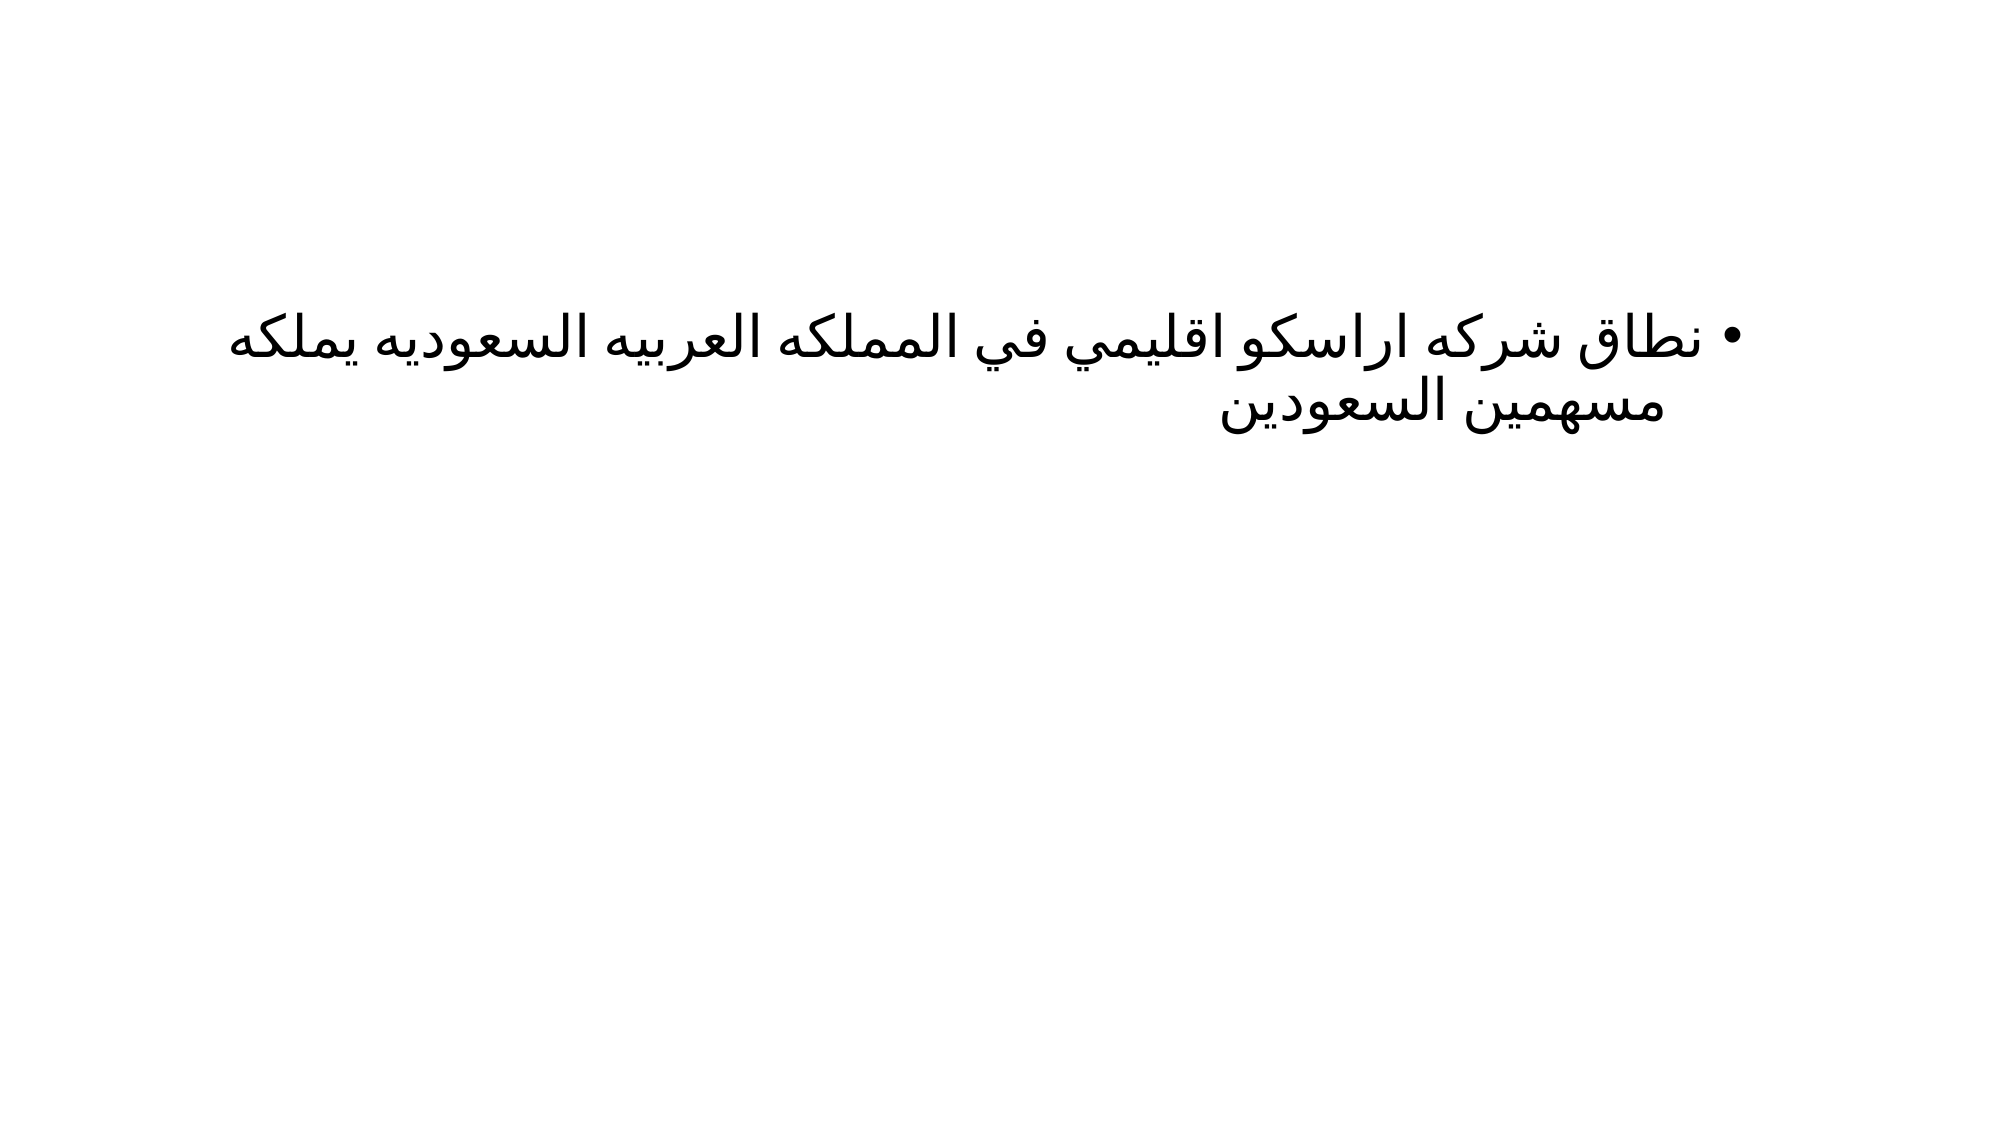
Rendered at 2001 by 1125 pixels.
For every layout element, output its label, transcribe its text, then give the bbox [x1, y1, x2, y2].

list نطاق شركه اراسكو اقليمي في المملكه العربيه السعوديه يملكه مسهمين السعودين [137, 299, 1863, 1014]
